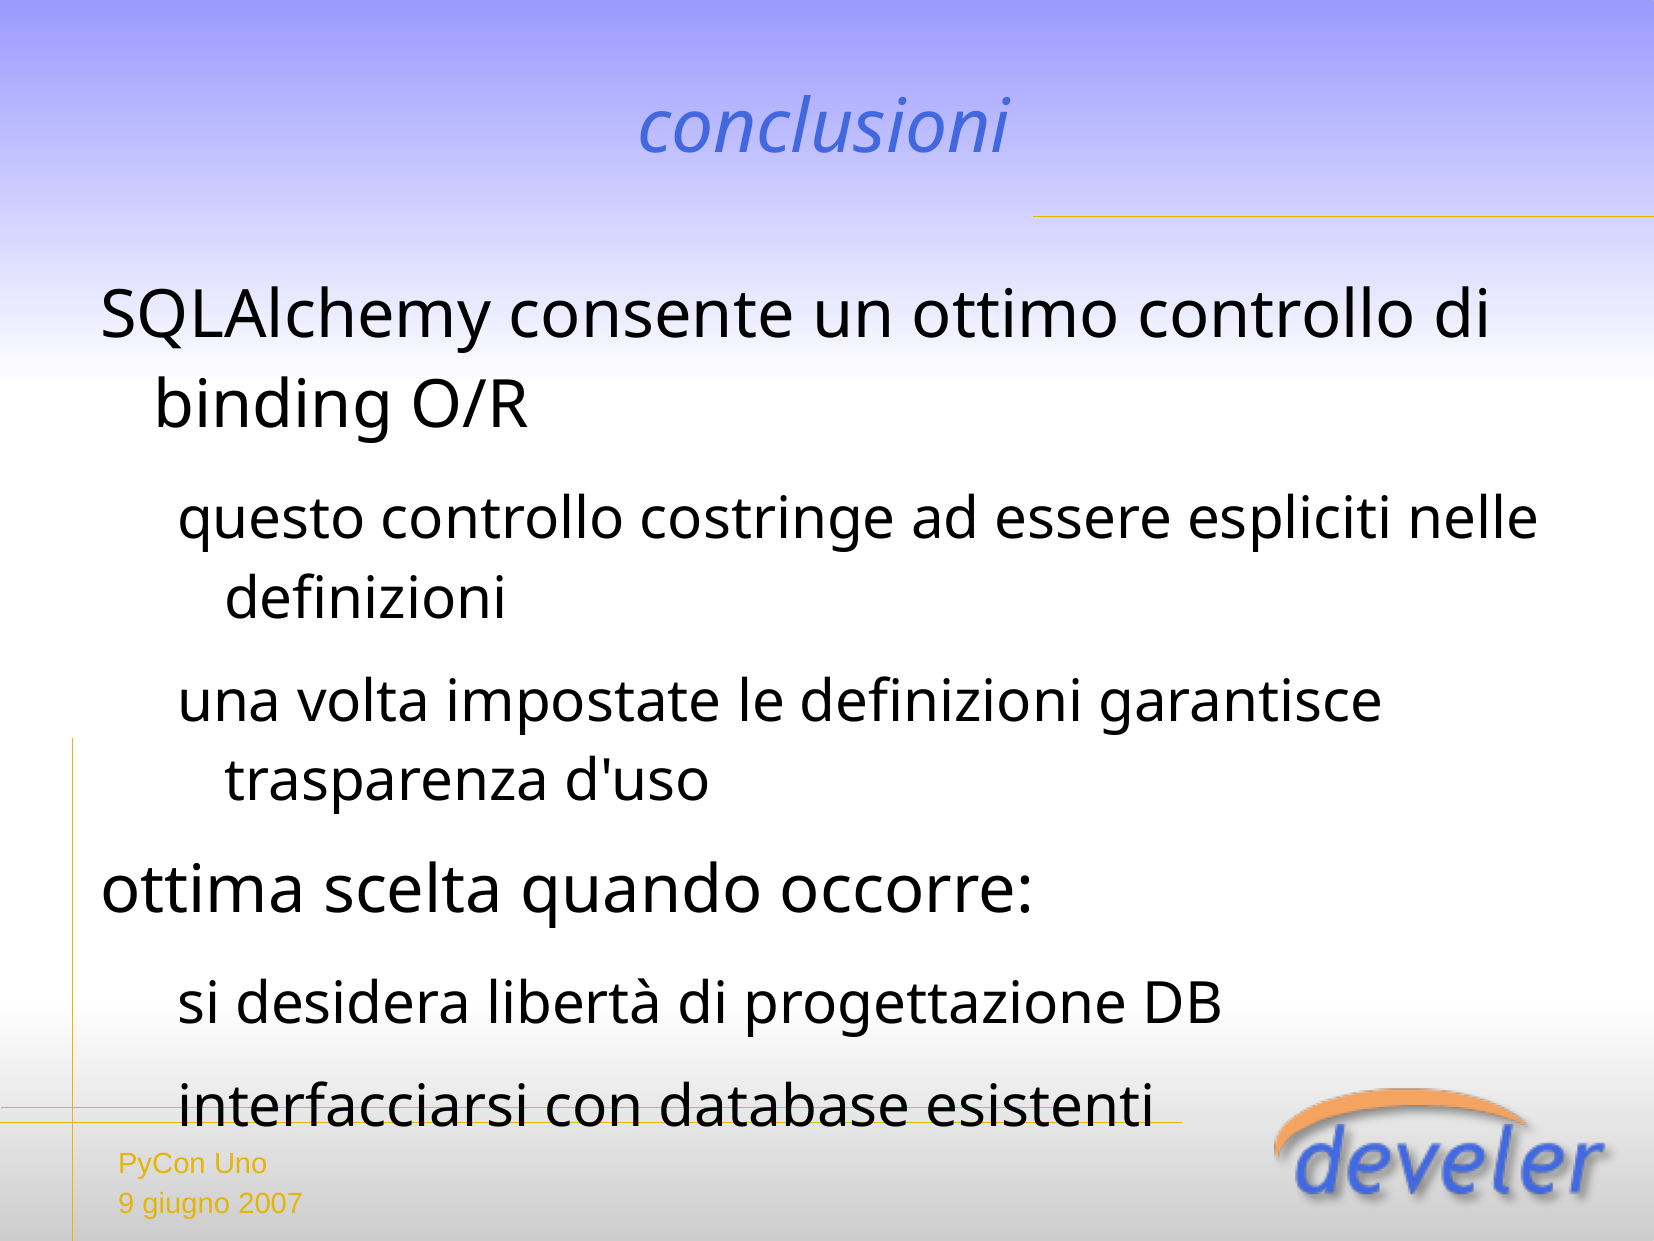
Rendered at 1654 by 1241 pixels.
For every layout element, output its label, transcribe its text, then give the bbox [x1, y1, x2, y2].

picture [1269, 1083, 1622, 1211]
title conclusioni [82, 36, 1565, 209]
list SQLAlchemy consente un ottimo controllo di binding O/R questo controllo costringe ad essere espliciti nelle definizioni una volta impostate le definizioni garantisce trasparenza d'uso ottima scelta quando occorre: si desidera libertà di progettazione DB interfacciarsi con database esistenti [82, 265, 1571, 1078]
